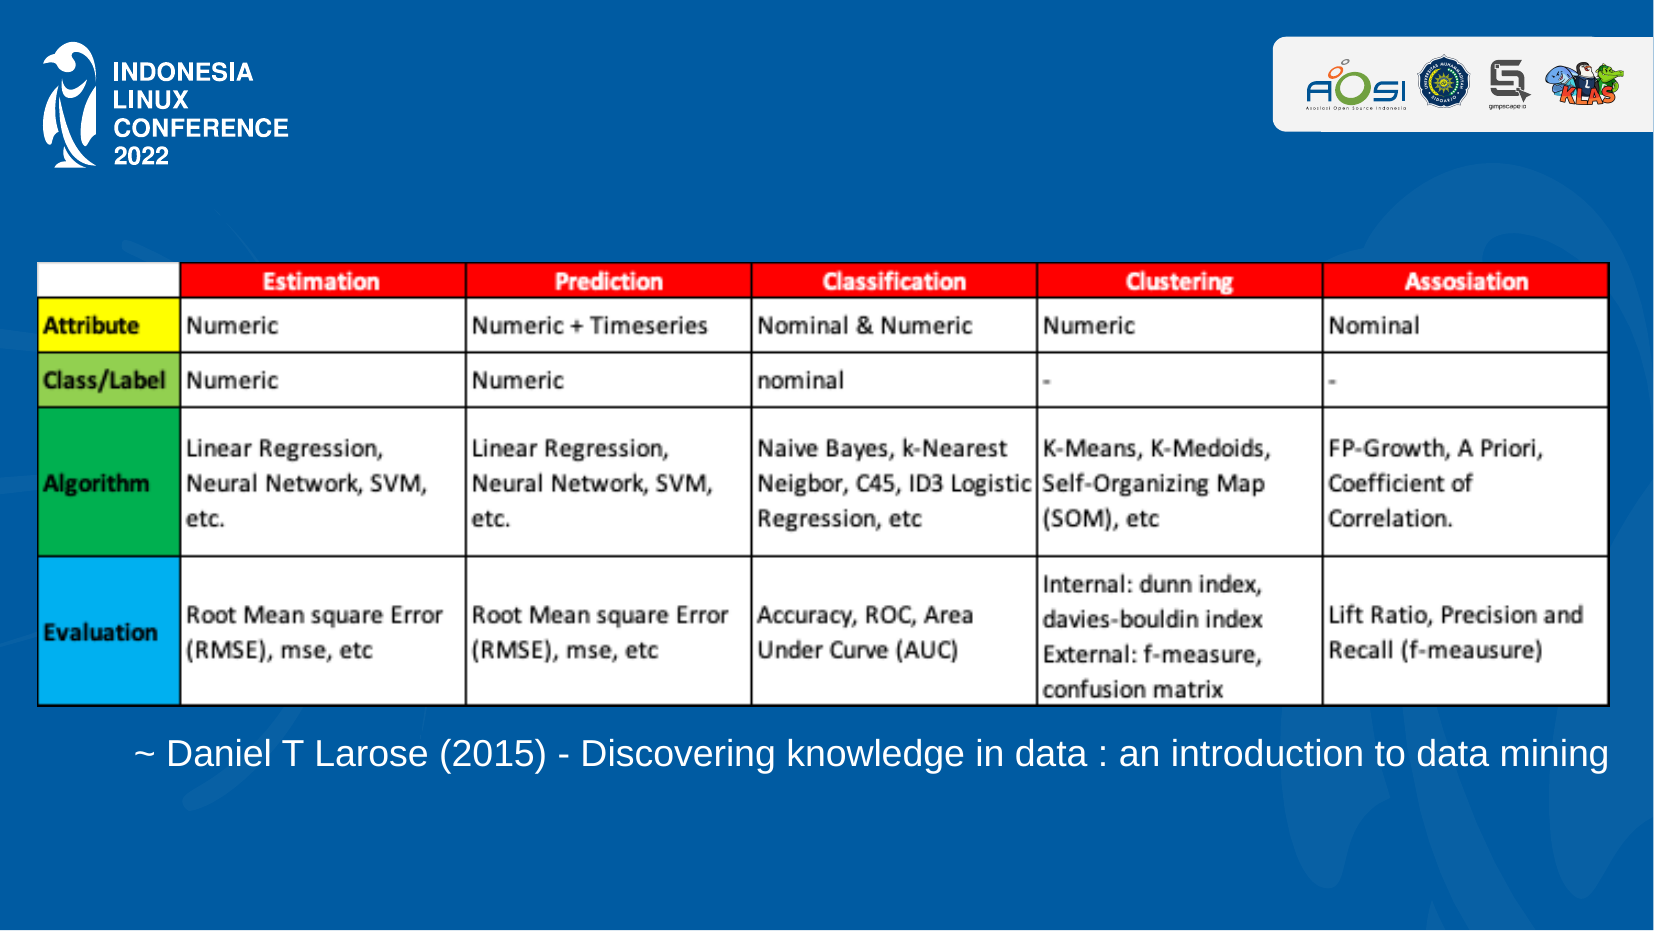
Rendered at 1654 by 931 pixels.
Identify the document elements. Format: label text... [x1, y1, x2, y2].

picture [1545, 62, 1624, 105]
picture [37, 262, 1610, 681]
text_box ~ Daniel T Larose (2015) - Discovering knowledge in data : an introduction to data mining [0, 681, 1610, 826]
picture [1417, 54, 1471, 108]
